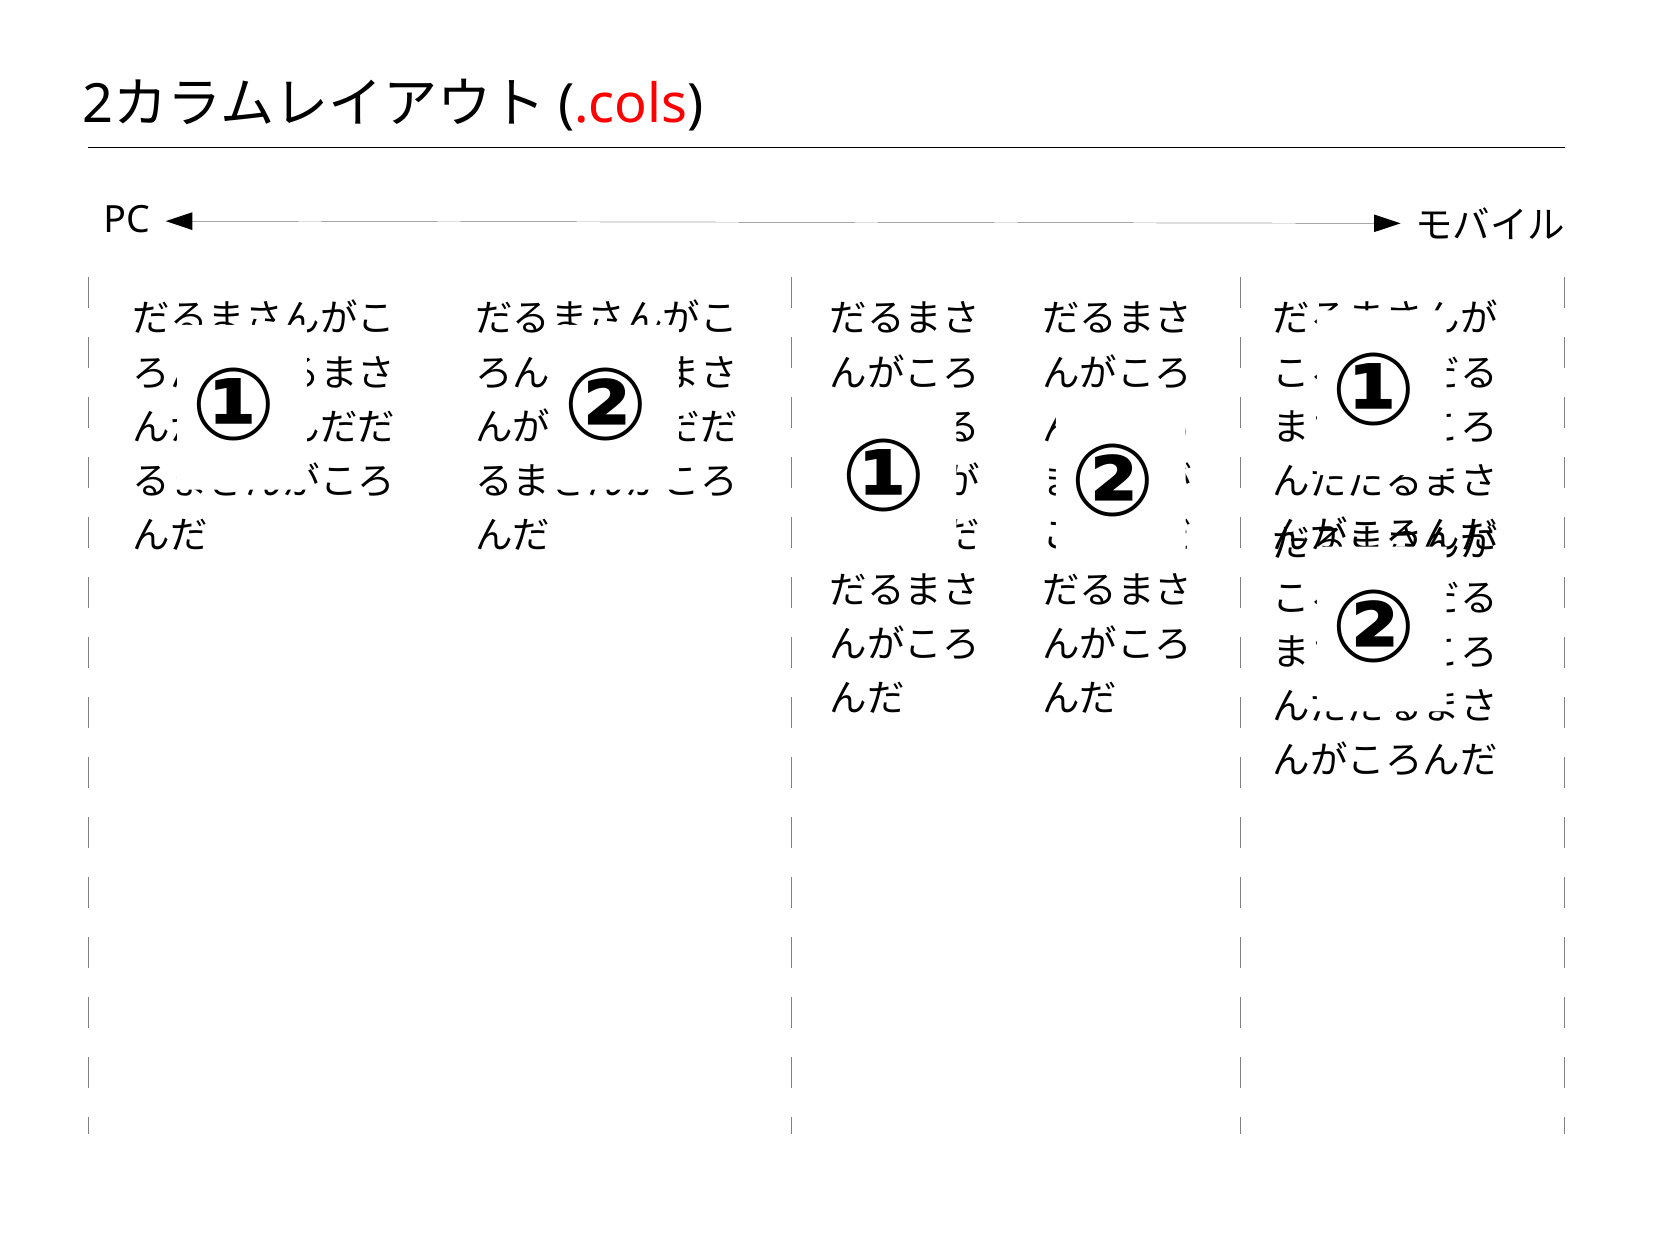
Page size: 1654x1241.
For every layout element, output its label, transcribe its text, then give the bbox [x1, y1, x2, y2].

text_box ② [549, 324, 679, 490]
text_box だるまさんがころんだだるまさんがころんだだるまさんがころんだ [118, 280, 414, 578]
title 2カラムレイアウト (.cols) [82, 49, 1571, 148]
text_box ① [1316, 310, 1447, 476]
text_box ① [177, 324, 307, 490]
text_box だるまさんがころんだだるまさんがころんだだるまさんがころんだ [1257, 280, 1536, 506]
text_box PC [88, 185, 166, 257]
text_box モバイル [1400, 187, 1581, 259]
text_box だるまさんがころんだだるまさんがころんだだるまさんがころんだ [1027, 280, 1211, 746]
text_box ② [1316, 546, 1447, 712]
text_box ② [1055, 401, 1186, 567]
text_box ① [826, 395, 957, 561]
text_box だるまさんがころんだだるまさんがころんだだるまさんがころんだ [814, 280, 999, 746]
text_box だるまさんがころんだだるまさんがころんだだるまさんがころんだ [1257, 506, 1536, 803]
text_box だるまさんがころんだだるまさんがころんだだるまさんがころんだ [460, 280, 756, 578]
